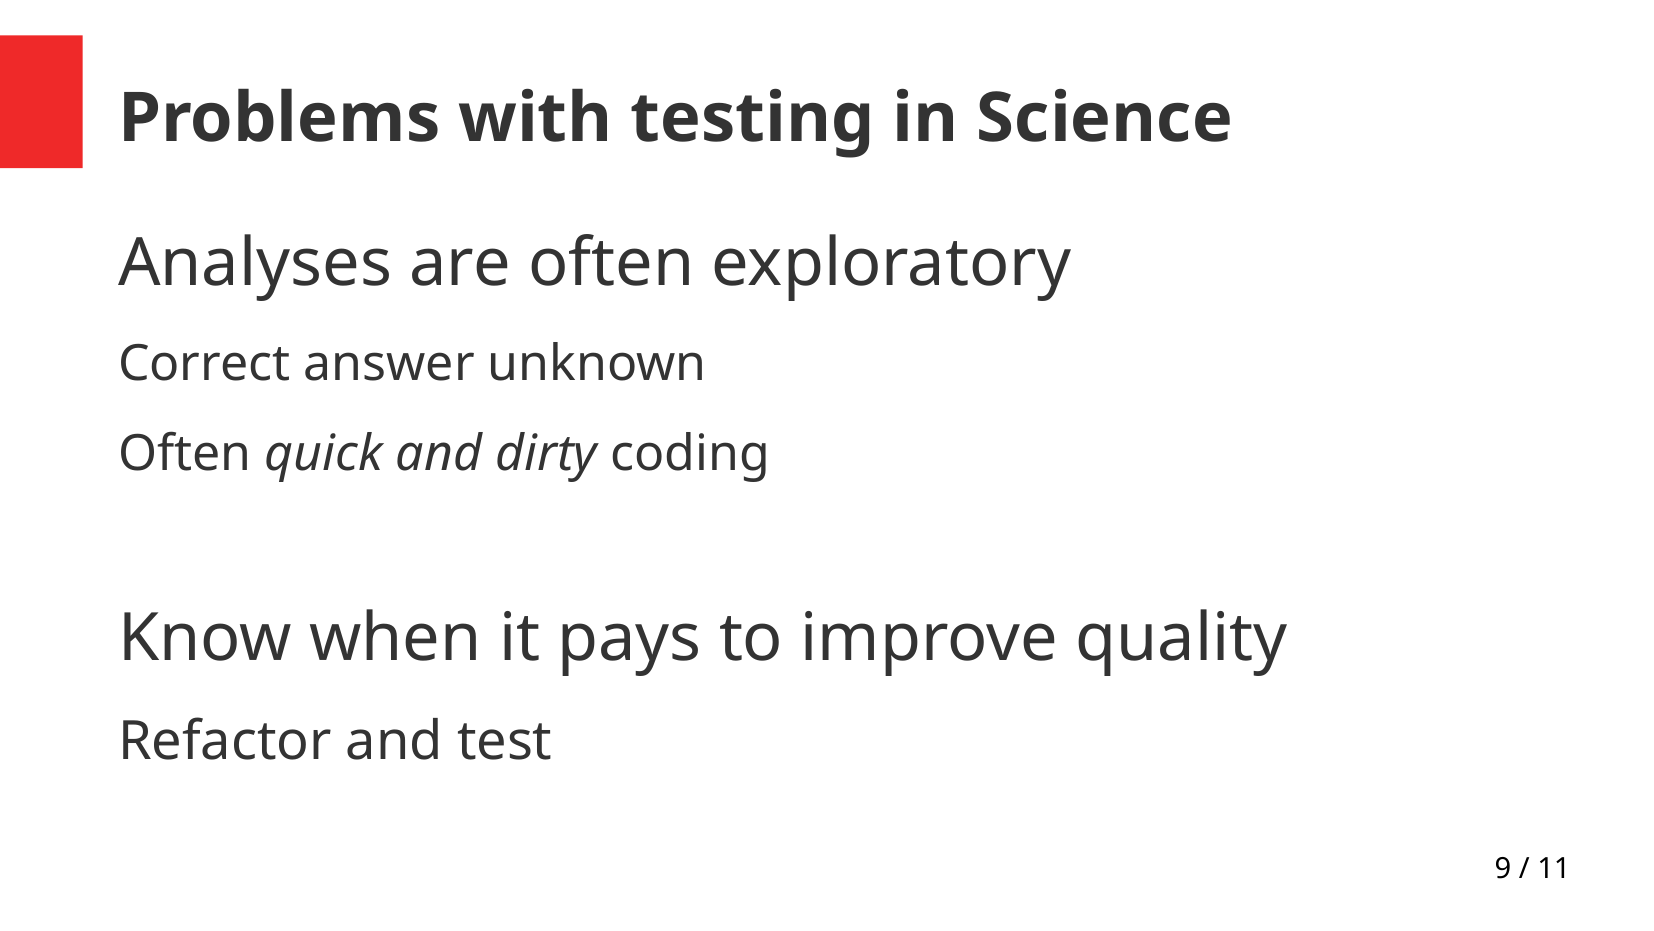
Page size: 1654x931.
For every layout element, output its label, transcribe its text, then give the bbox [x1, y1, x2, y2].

title Problems with testing in Science [118, 36, 1571, 193]
list Analyses are often exploratory Correct answer unknown Often quick and dirty coding Know when it pays to improve quality Refactor and test [118, 265, 1536, 806]
